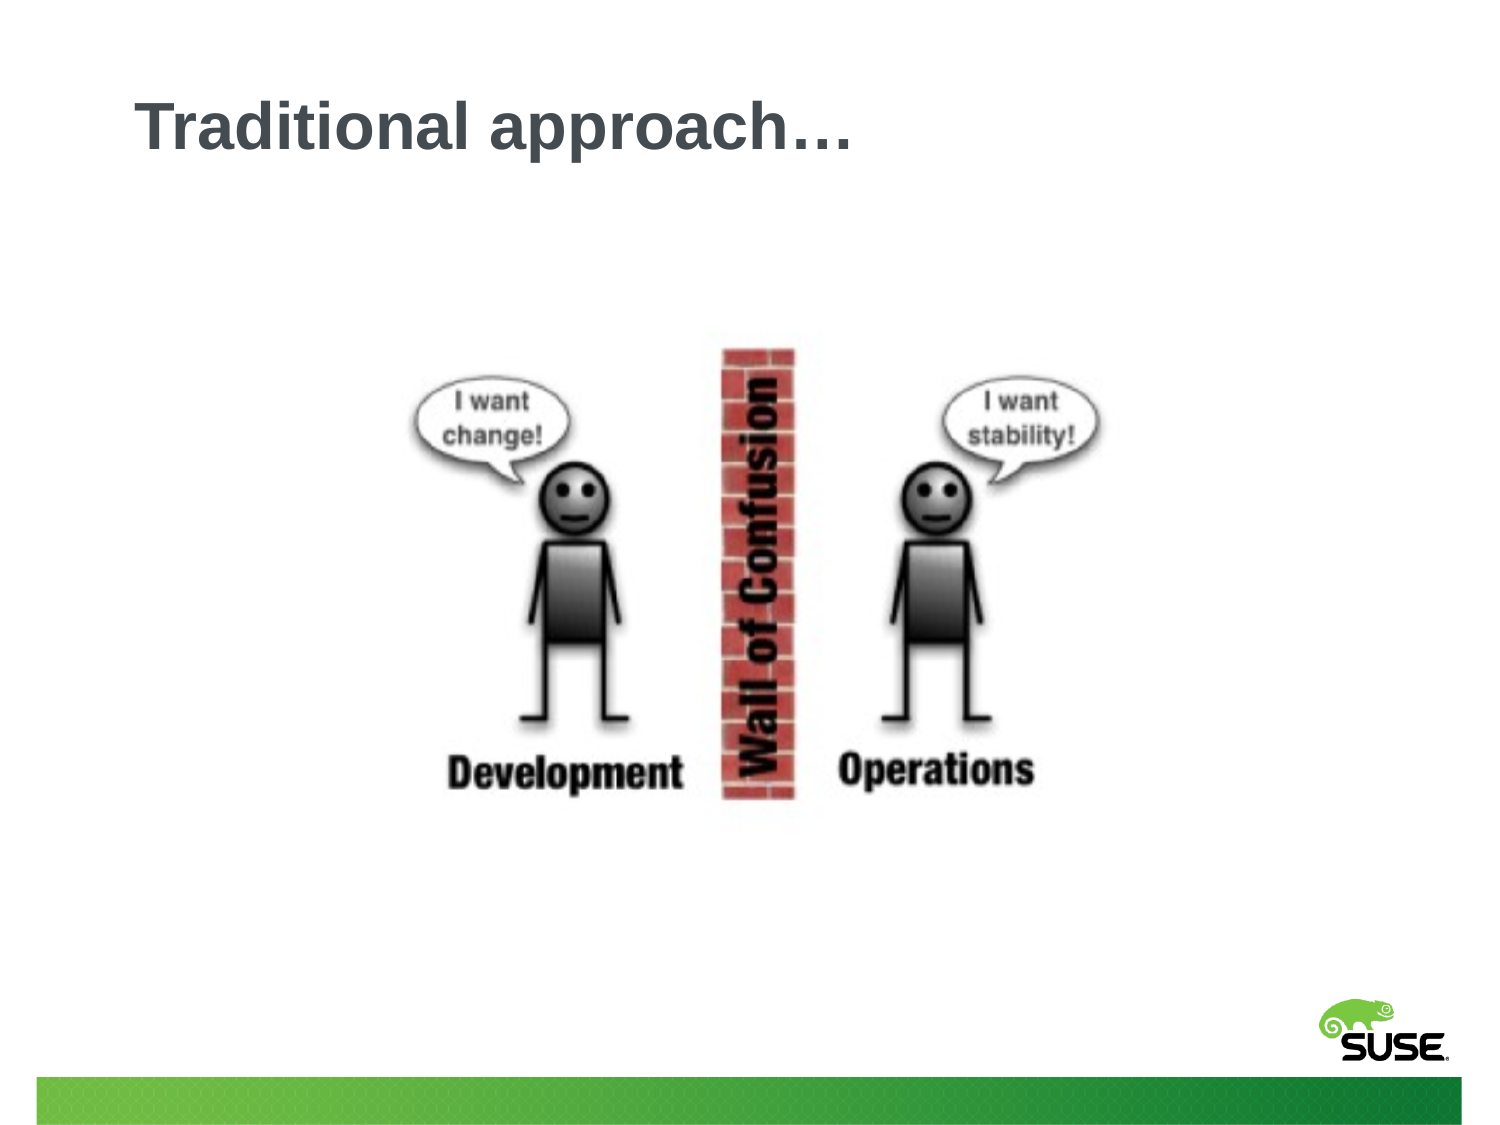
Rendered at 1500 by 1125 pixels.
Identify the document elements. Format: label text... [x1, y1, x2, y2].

picture [36, 1077, 1462, 1125]
picture [1319, 999, 1449, 1061]
picture [385, 310, 1136, 836]
text_box Traditional approach… [134, 29, 1371, 217]
